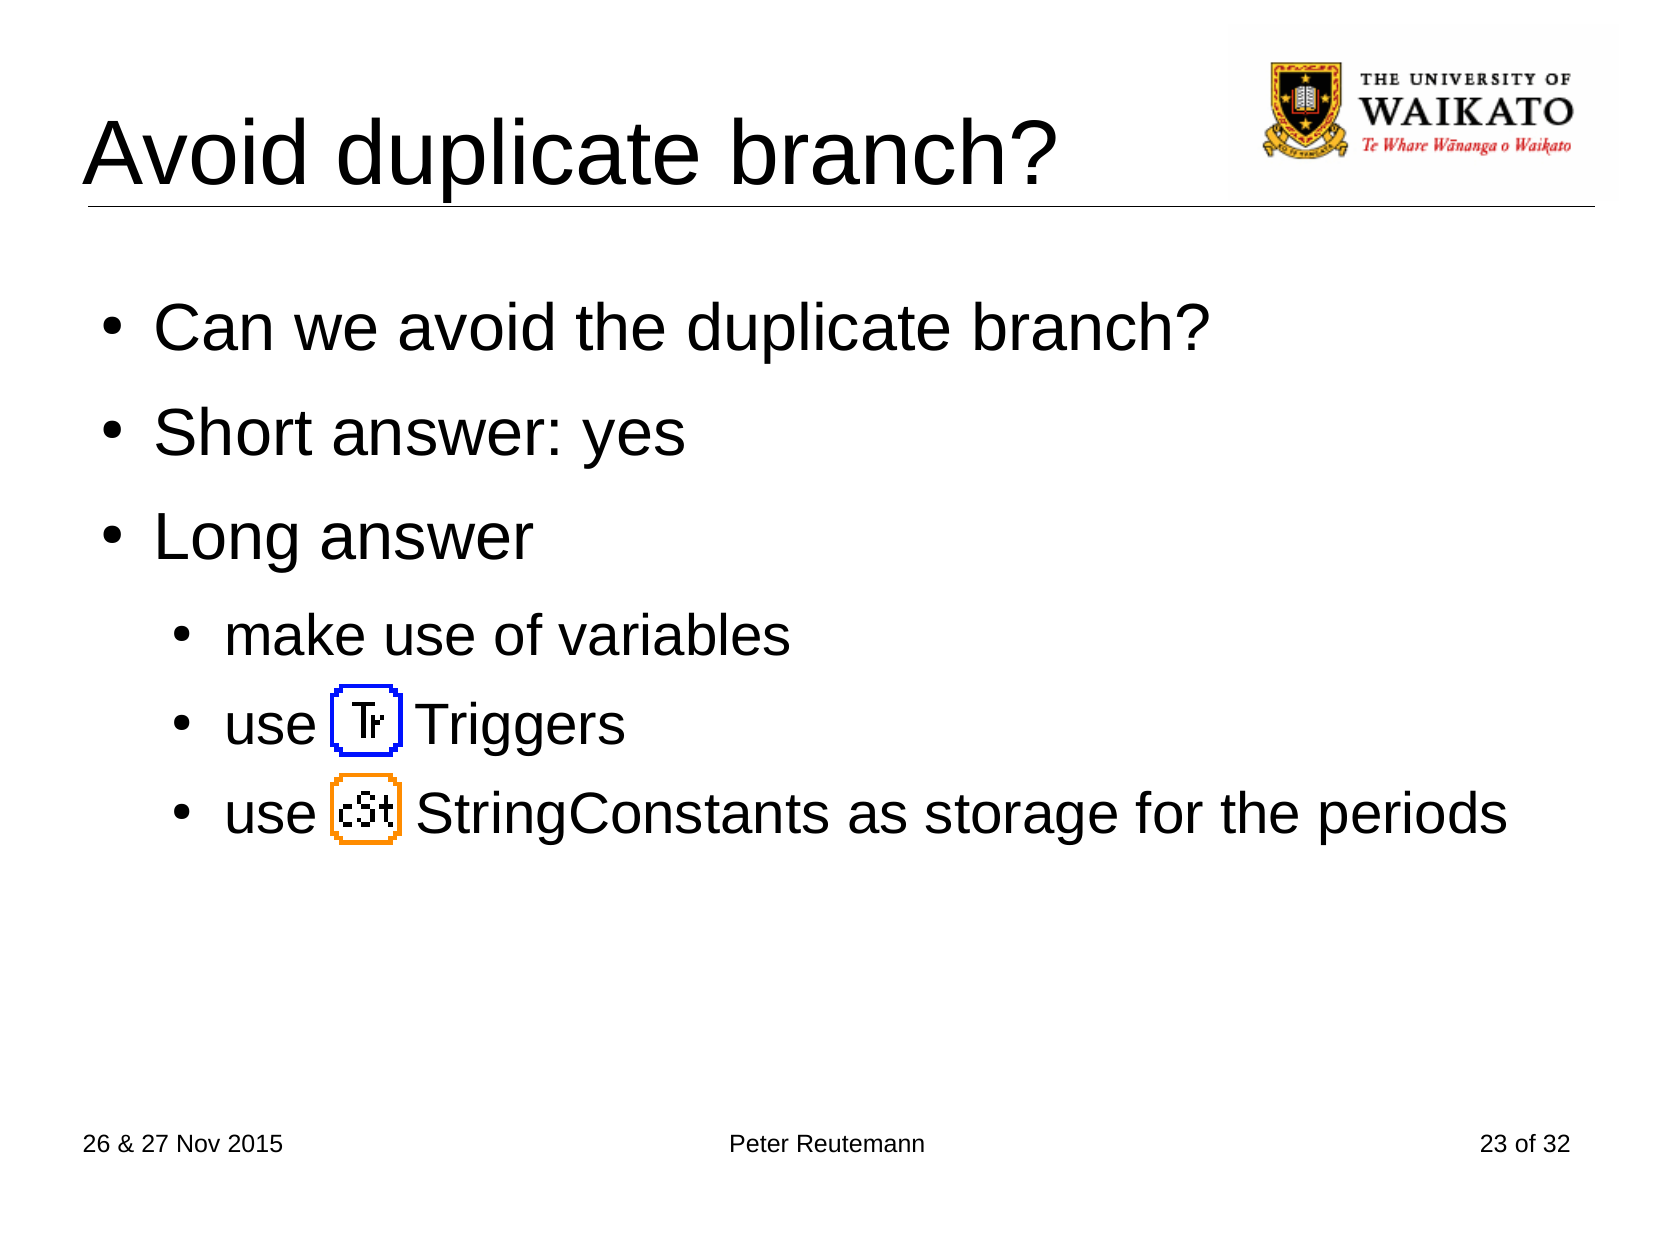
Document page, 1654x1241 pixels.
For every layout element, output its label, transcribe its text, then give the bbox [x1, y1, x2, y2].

picture [1228, 24, 1619, 201]
picture [330, 773, 402, 845]
title Avoid duplicate branch? [82, 49, 1571, 257]
list Can we avoid the duplicate branch? Short answer: yes Long answer make use of variables use Triggers use StringConstants as storage for the periods [82, 290, 1571, 1010]
picture [330, 684, 403, 757]
